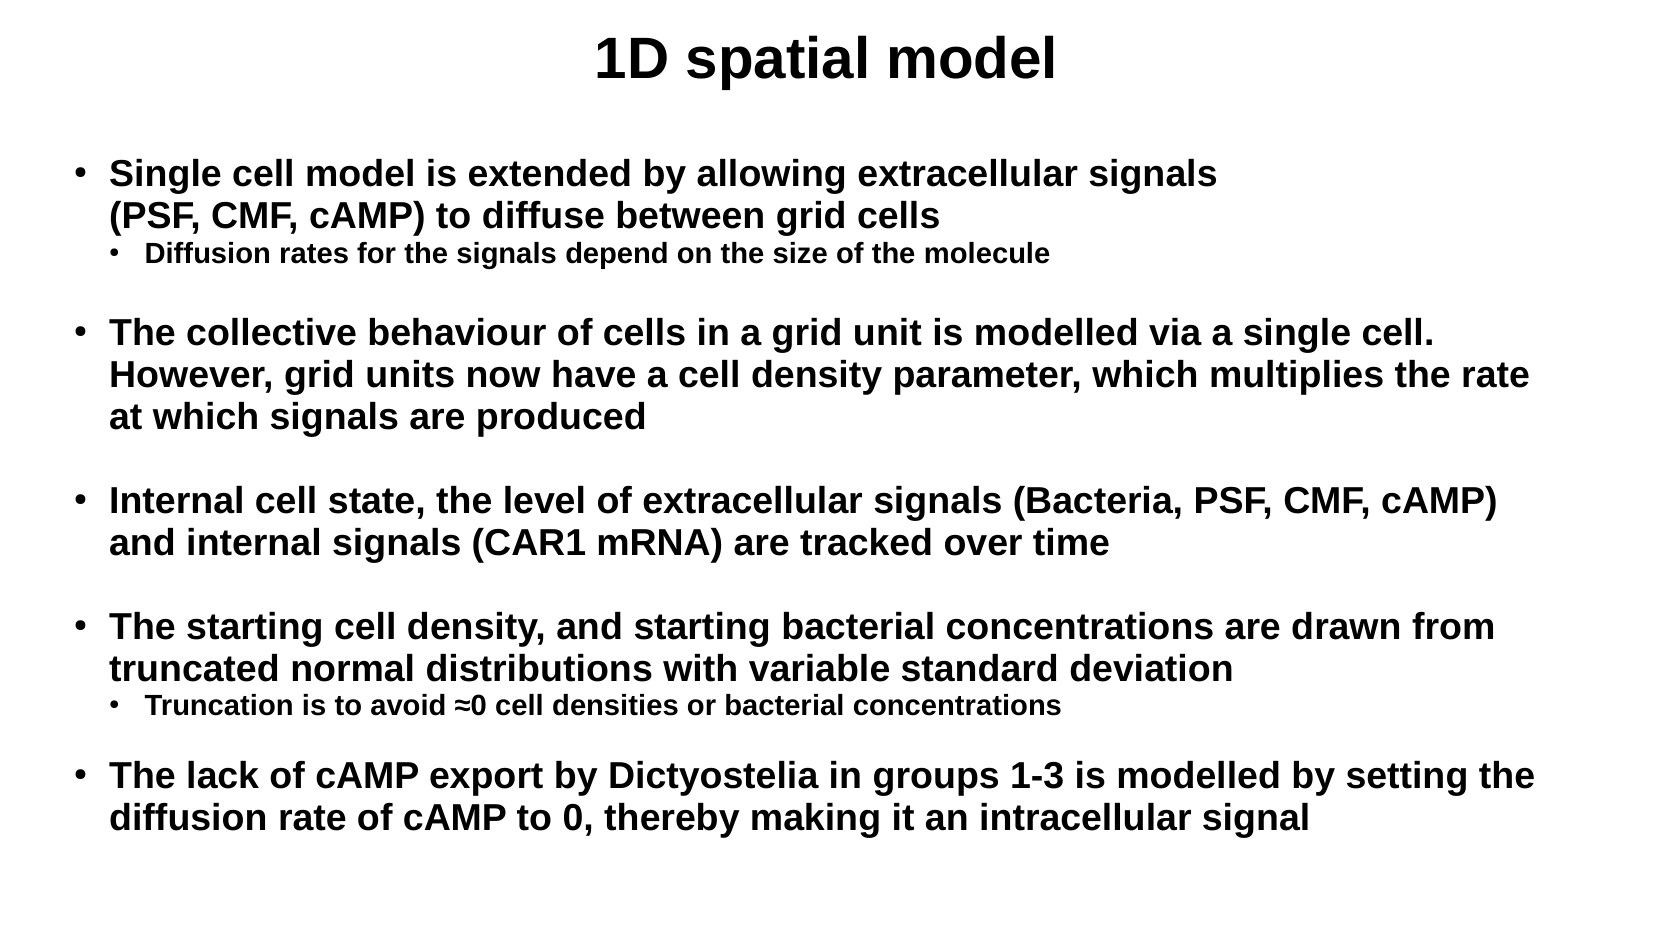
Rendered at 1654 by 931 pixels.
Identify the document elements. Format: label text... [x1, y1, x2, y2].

title 1D spatial model [23, 0, 1630, 119]
text_box Single cell model is extended by allowing extracellular signals (PSF, CMF, cAMP) to diffuse between grid cells Diffusion rates for the signals depend on the size of the molecule The collective behaviour of cells in a grid unit is modelled via a single cell. However, grid units now have a cell density parameter, which multiplies the rate at which signals are produced Internal cell state, the level of extracellular signals (Bacteria, PSF, CMF, cAMP) and internal signals (CAR1 mRNA) are tracked over time The starting cell density, and starting bacterial concentrations are drawn from truncated normal distributions with variable standard deviation Truncation is to avoid ≈0 cell densities or bacterial concentrations The lack of cAMP export by Dictyostelia in groups 1-3 is modelled by setting the diffusion rate of cAMP to 0, thereby making it an intracellular signal [59, 103, 1560, 931]
